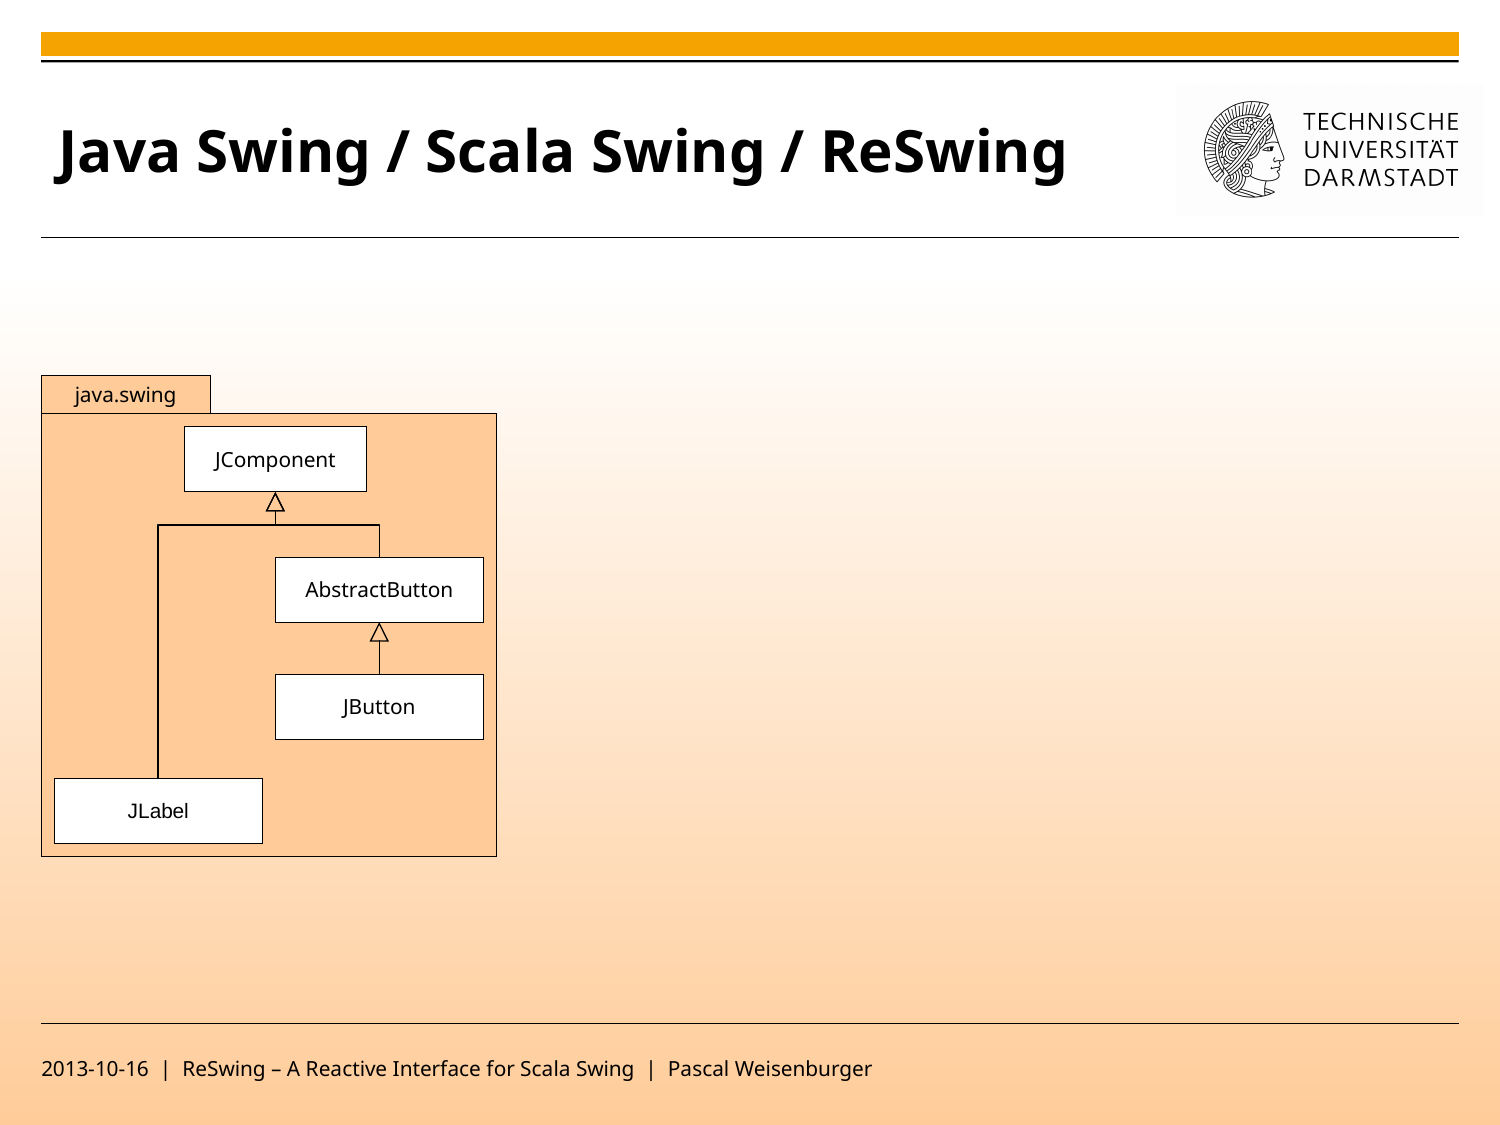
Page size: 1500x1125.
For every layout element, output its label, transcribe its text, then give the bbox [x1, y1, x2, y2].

text_box AbstractButton [275, 557, 484, 623]
title Java Swing / Scala Swing / ReSwing [58, 78, 1187, 219]
text_box JButton [275, 674, 484, 740]
text_box JComponent [184, 426, 367, 492]
text_box JLabel [54, 778, 263, 844]
text_box java.swing [41, 375, 211, 414]
text_box [41, 413, 497, 857]
picture [1187, 84, 1484, 215]
